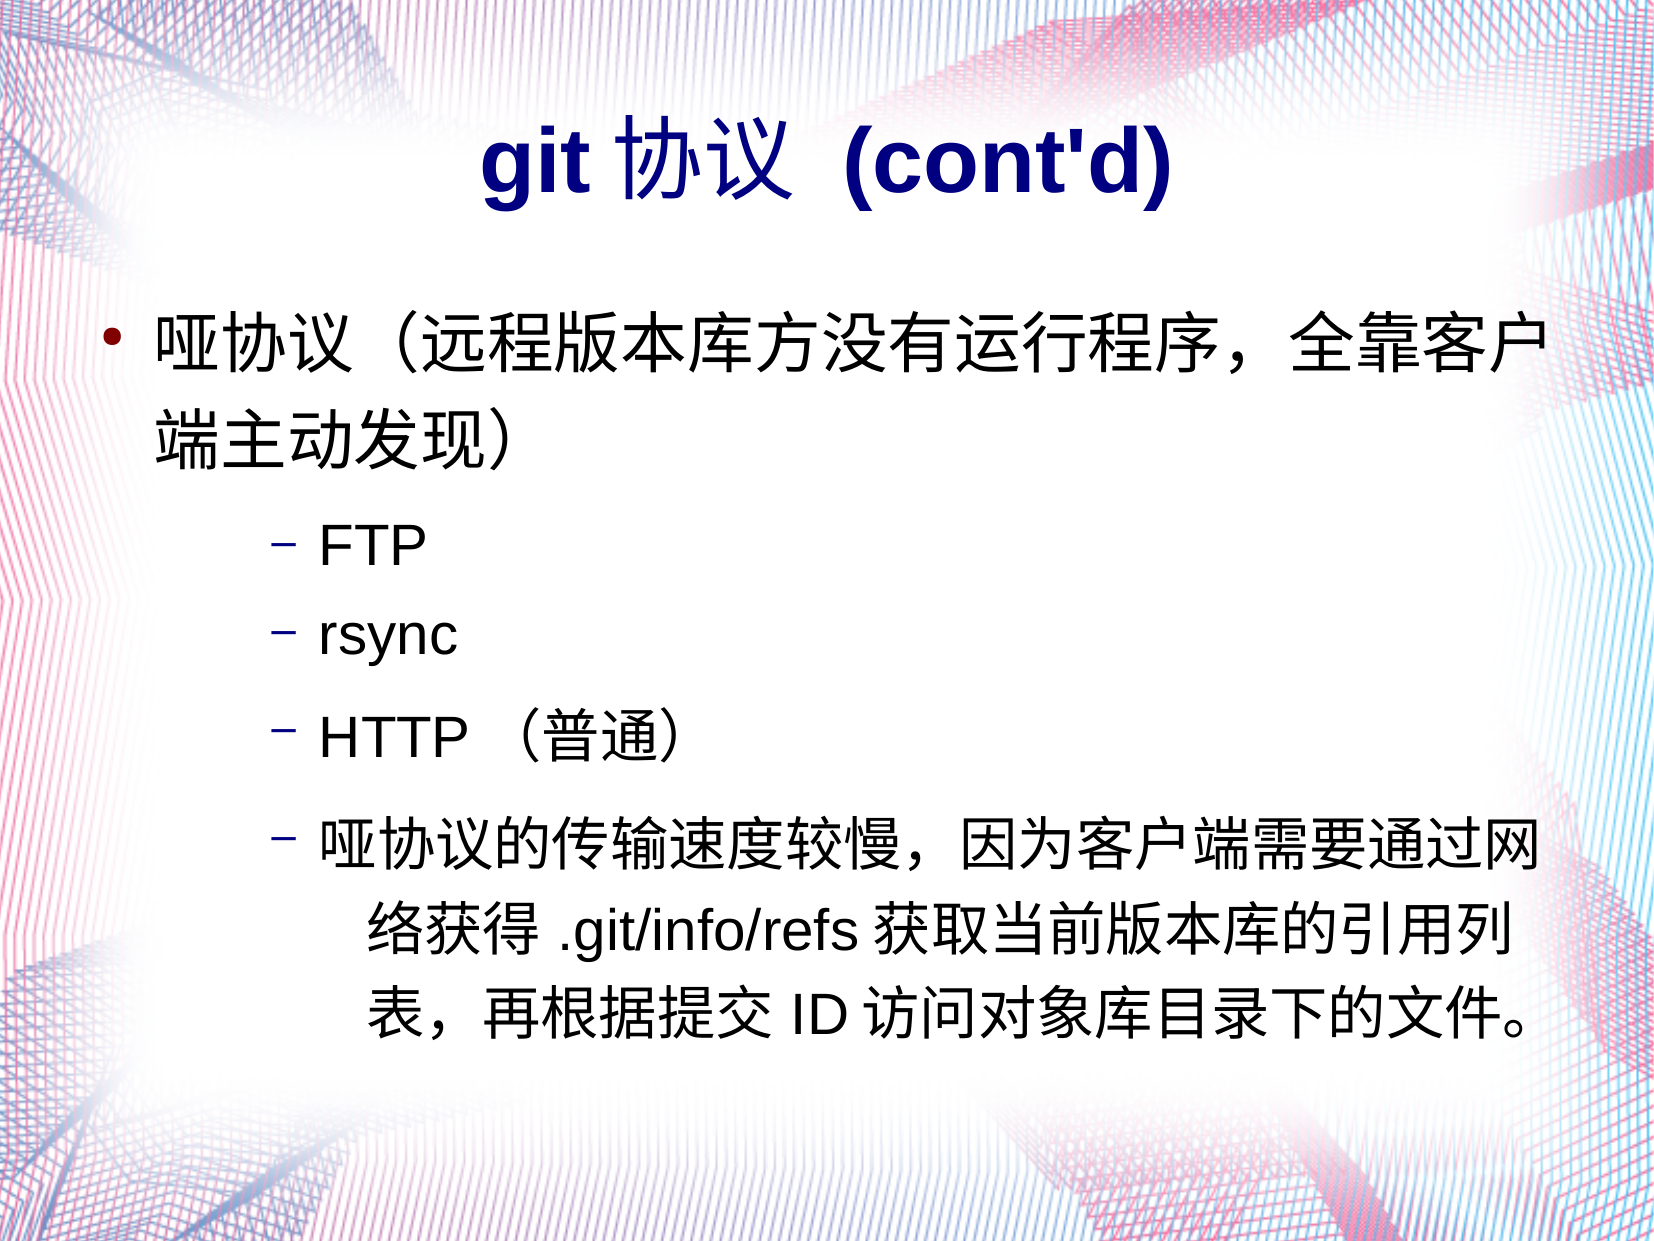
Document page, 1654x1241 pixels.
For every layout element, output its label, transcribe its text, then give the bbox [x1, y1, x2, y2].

title git协议 (cont'd) [82, 49, 1571, 257]
list 哑协议（远程版本库方没有运行程序，全靠客户端主动发现） FTP rsync HTTP（普通） 哑协议的传输速度较慢，因为客户端需要通过网络获得.git/info/refs获取当前版本库的引用列表，再根据提交ID访问对象库目录下的文件。 [82, 290, 1571, 1030]
picture [0, 0, 1654, 1241]
